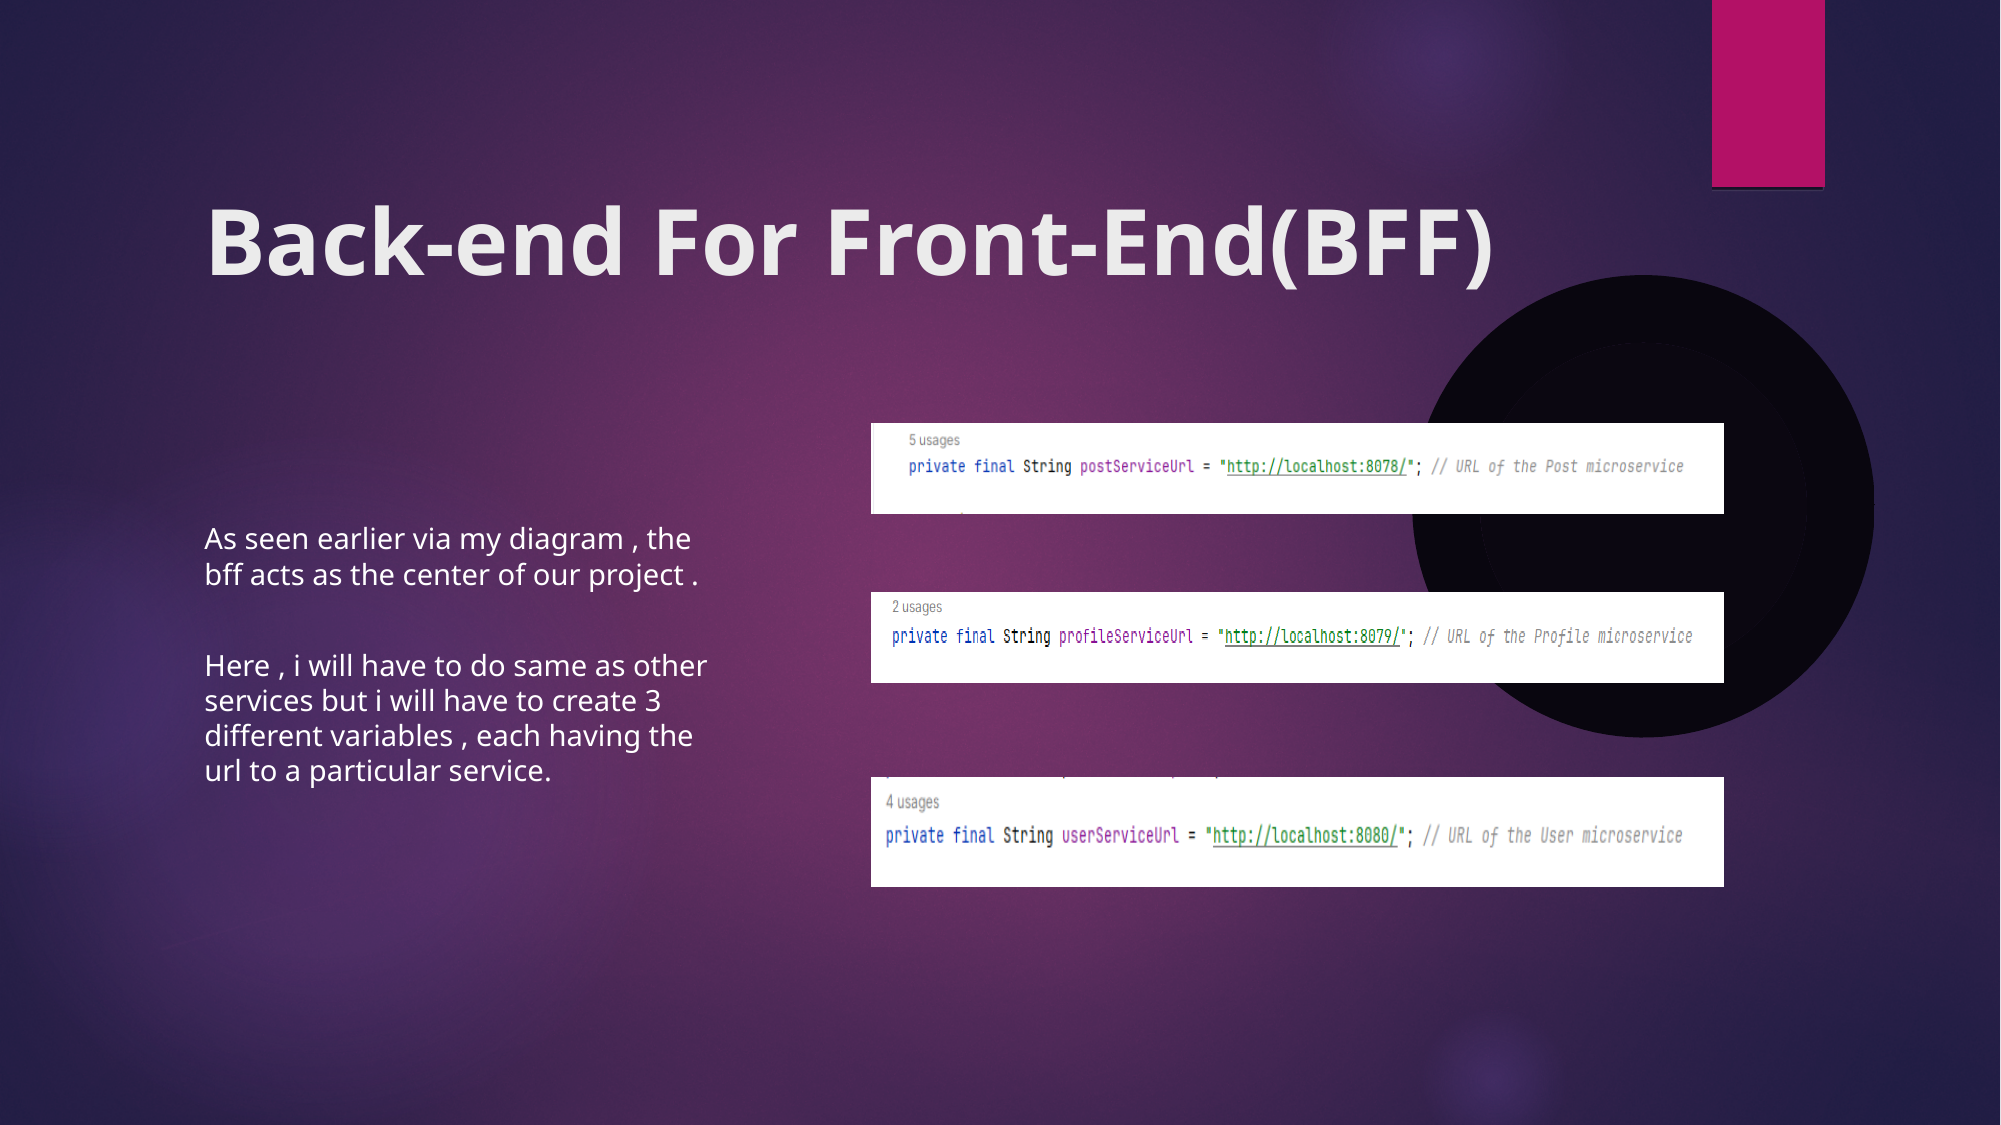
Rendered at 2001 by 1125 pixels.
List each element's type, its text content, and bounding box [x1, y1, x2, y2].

picture [871, 592, 1724, 683]
picture [871, 423, 1724, 514]
picture [871, 777, 1724, 887]
list As seen earlier via my diagram , the bff acts as the center of our project . Here , i will have to do same as other services but i will have to create 3 different variables , each having the url to a particular service. [189, 513, 748, 989]
title Back-end For Front-End(BFF) [189, 63, 1553, 302]
